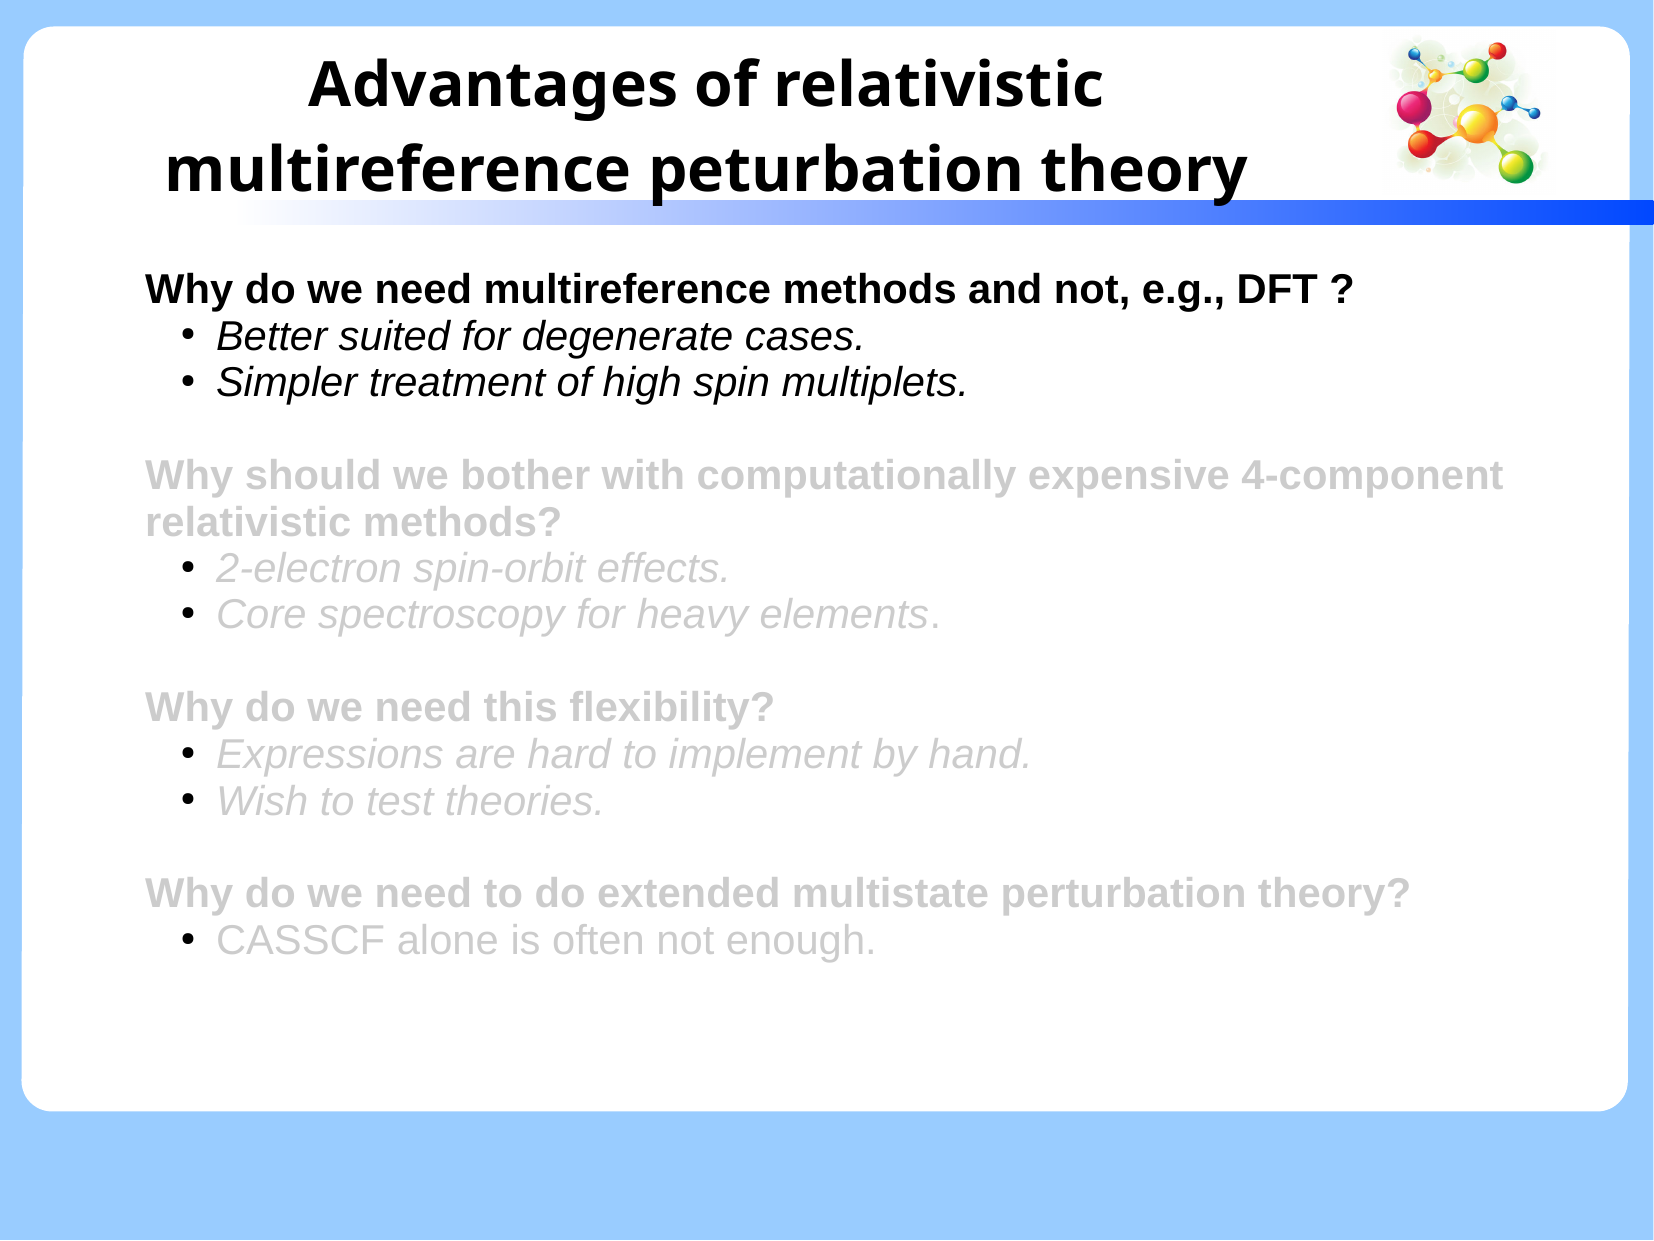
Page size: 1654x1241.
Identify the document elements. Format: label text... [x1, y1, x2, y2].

picture [1382, 29, 1556, 195]
text_box Why do we need multireference methods and not, e.g., DFT ? Better suited for degenerate cases. Simpler treatment of high spin multiplets. Why should we bother with computationally expensive 4-component relativistic methods? 2-electron spin-orbit effects. Core spectroscopy for heavy elements. Why do we need this flexibility? Expressions are hard to implement by hand. Wish to test theories. Why do we need to do extended multistate perturbation theory? CASSCF alone is often not enough. [95, 258, 1568, 1043]
title Advantages of relativistic multireference peturbation theory [82, 49, 1332, 201]
